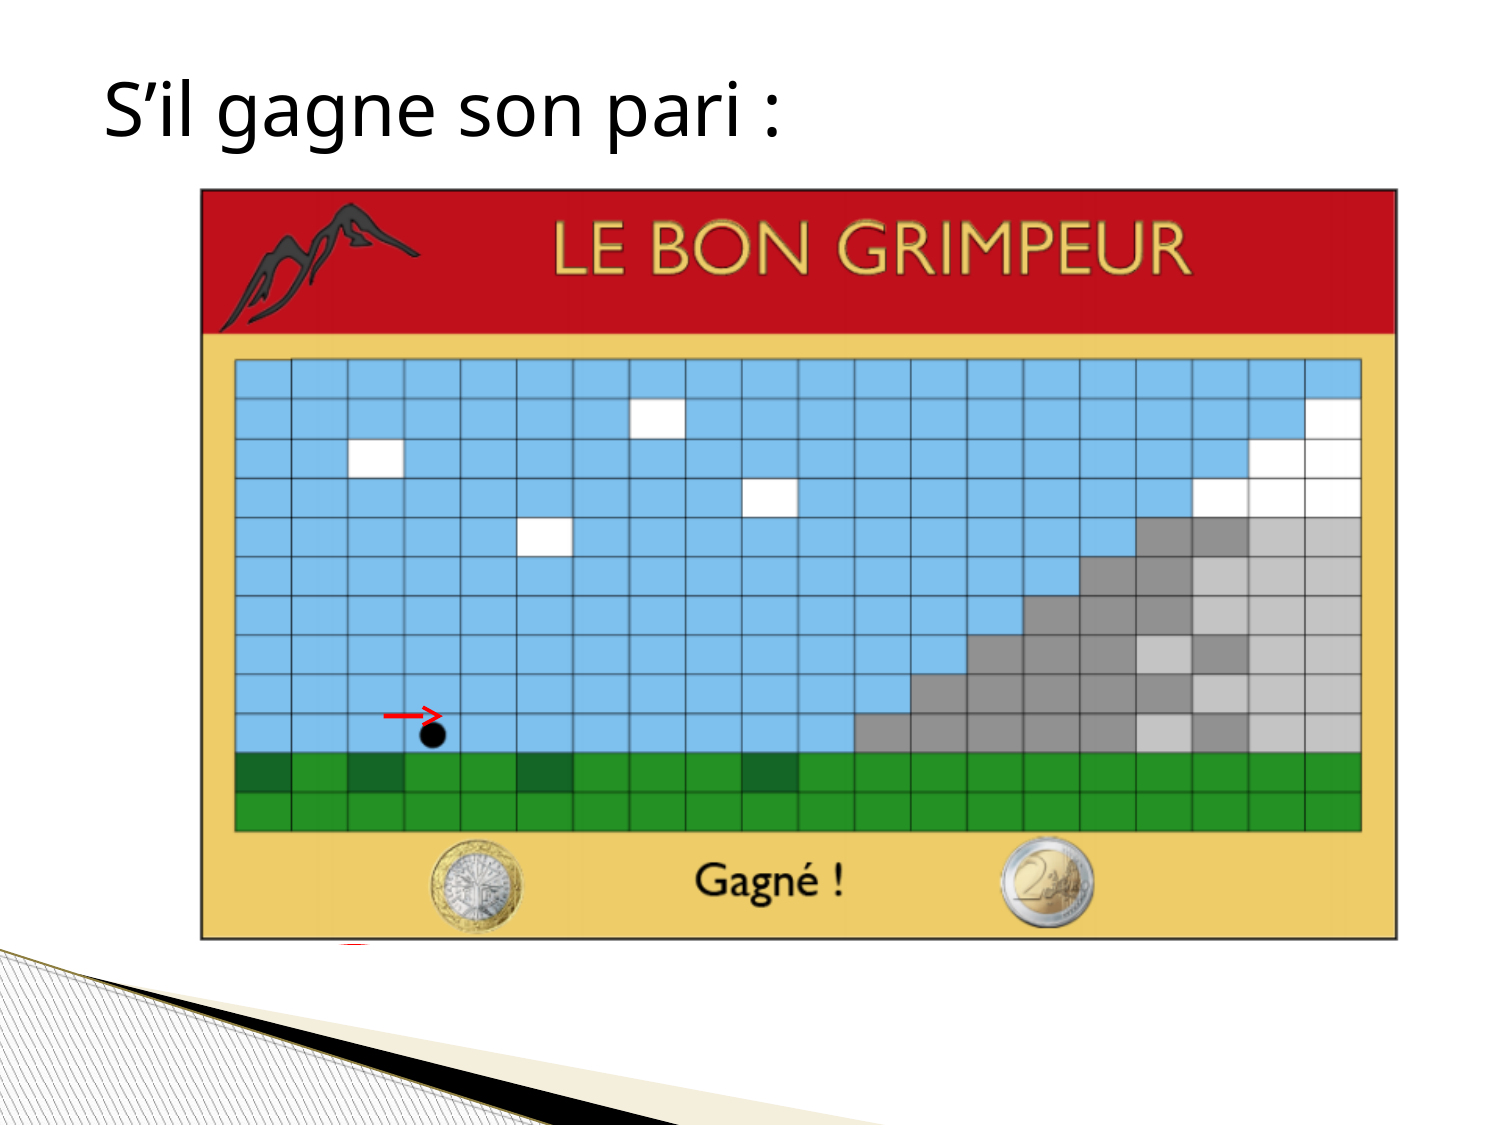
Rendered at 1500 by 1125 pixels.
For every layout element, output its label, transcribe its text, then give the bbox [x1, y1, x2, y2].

picture [194, 184, 1403, 944]
picture [0, 952, 543, 1125]
text_box S’il gagne son pari : [88, 54, 1247, 160]
